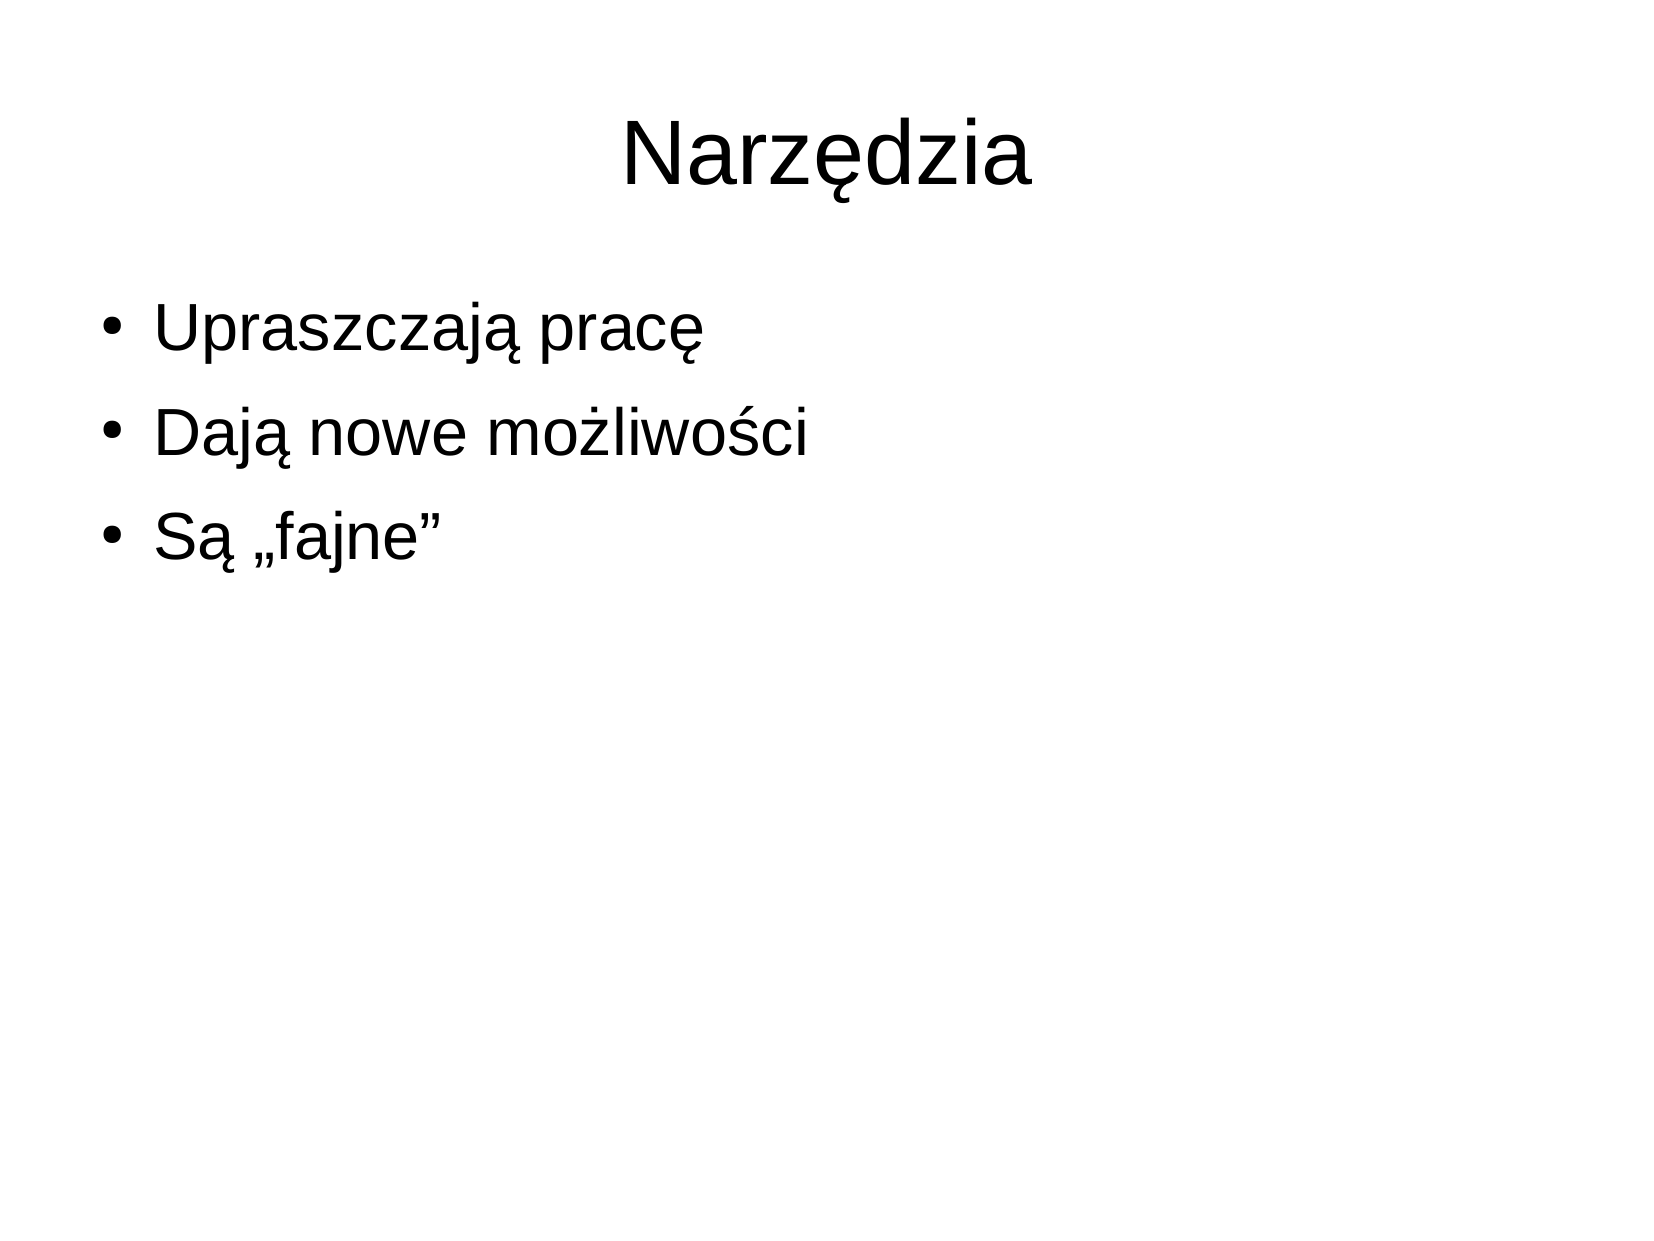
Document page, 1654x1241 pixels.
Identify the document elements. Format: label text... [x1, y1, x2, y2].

title Narzędzia [82, 49, 1571, 257]
list Upraszczają pracę Dają nowe możliwości Są „fajne” [82, 290, 1538, 1010]
